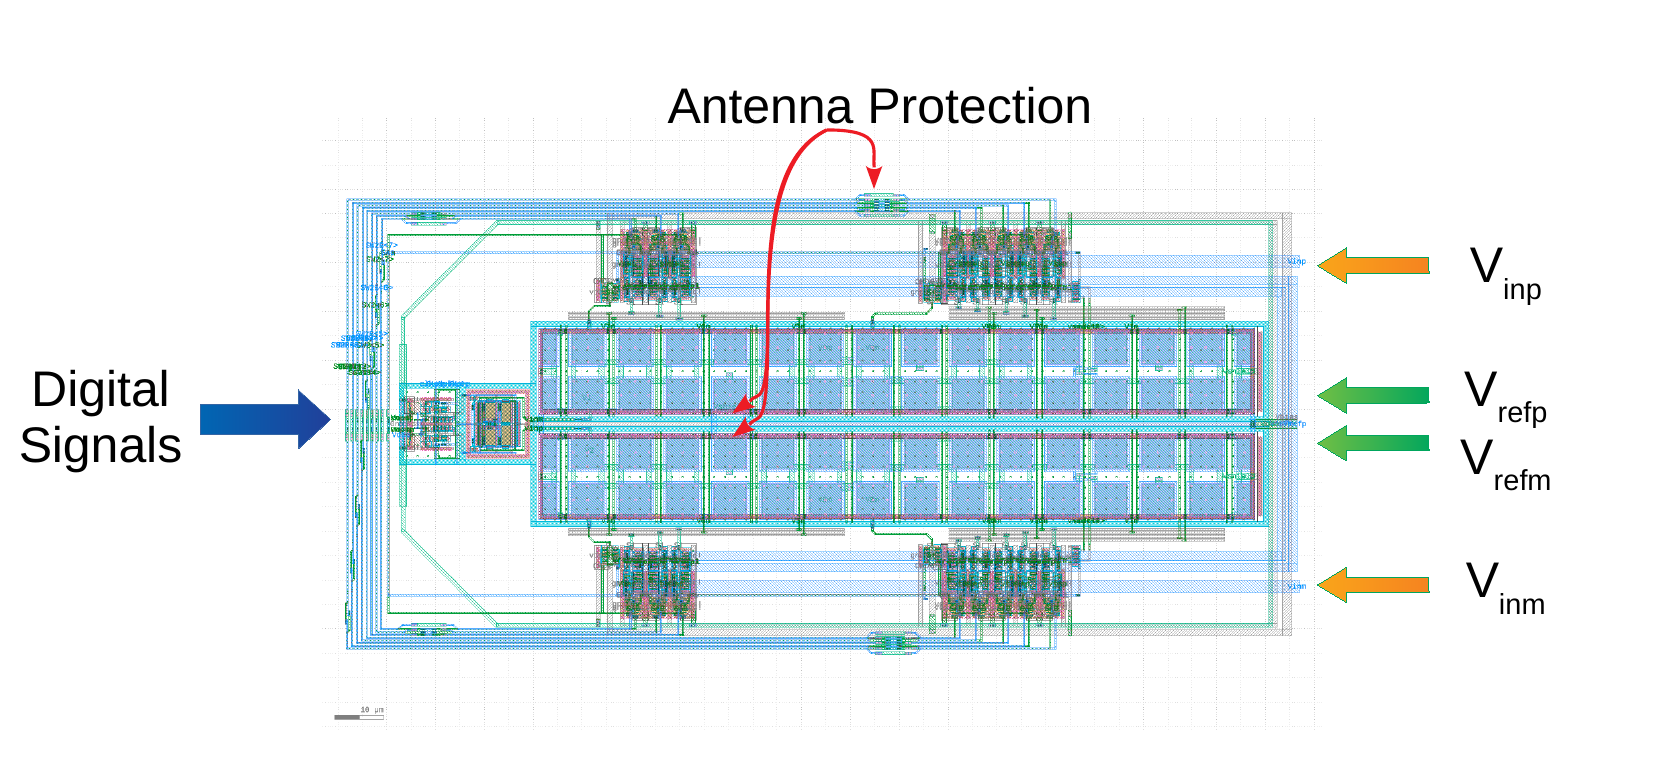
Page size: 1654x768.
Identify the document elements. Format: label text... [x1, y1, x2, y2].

text_box [1317, 567, 1430, 603]
text_box [1317, 247, 1430, 284]
text_box [1317, 377, 1430, 414]
text_box Antenna Protection [602, 70, 1158, 142]
text_box Vinp Vrefp Vrefm Vinm [1405, 230, 1607, 628]
text_box Antenna Protection [814, 132, 868, 142]
picture [321, 118, 1323, 730]
text_box [1317, 425, 1430, 461]
text_box Digital Signals [0, 354, 201, 497]
text_box [201, 389, 331, 449]
